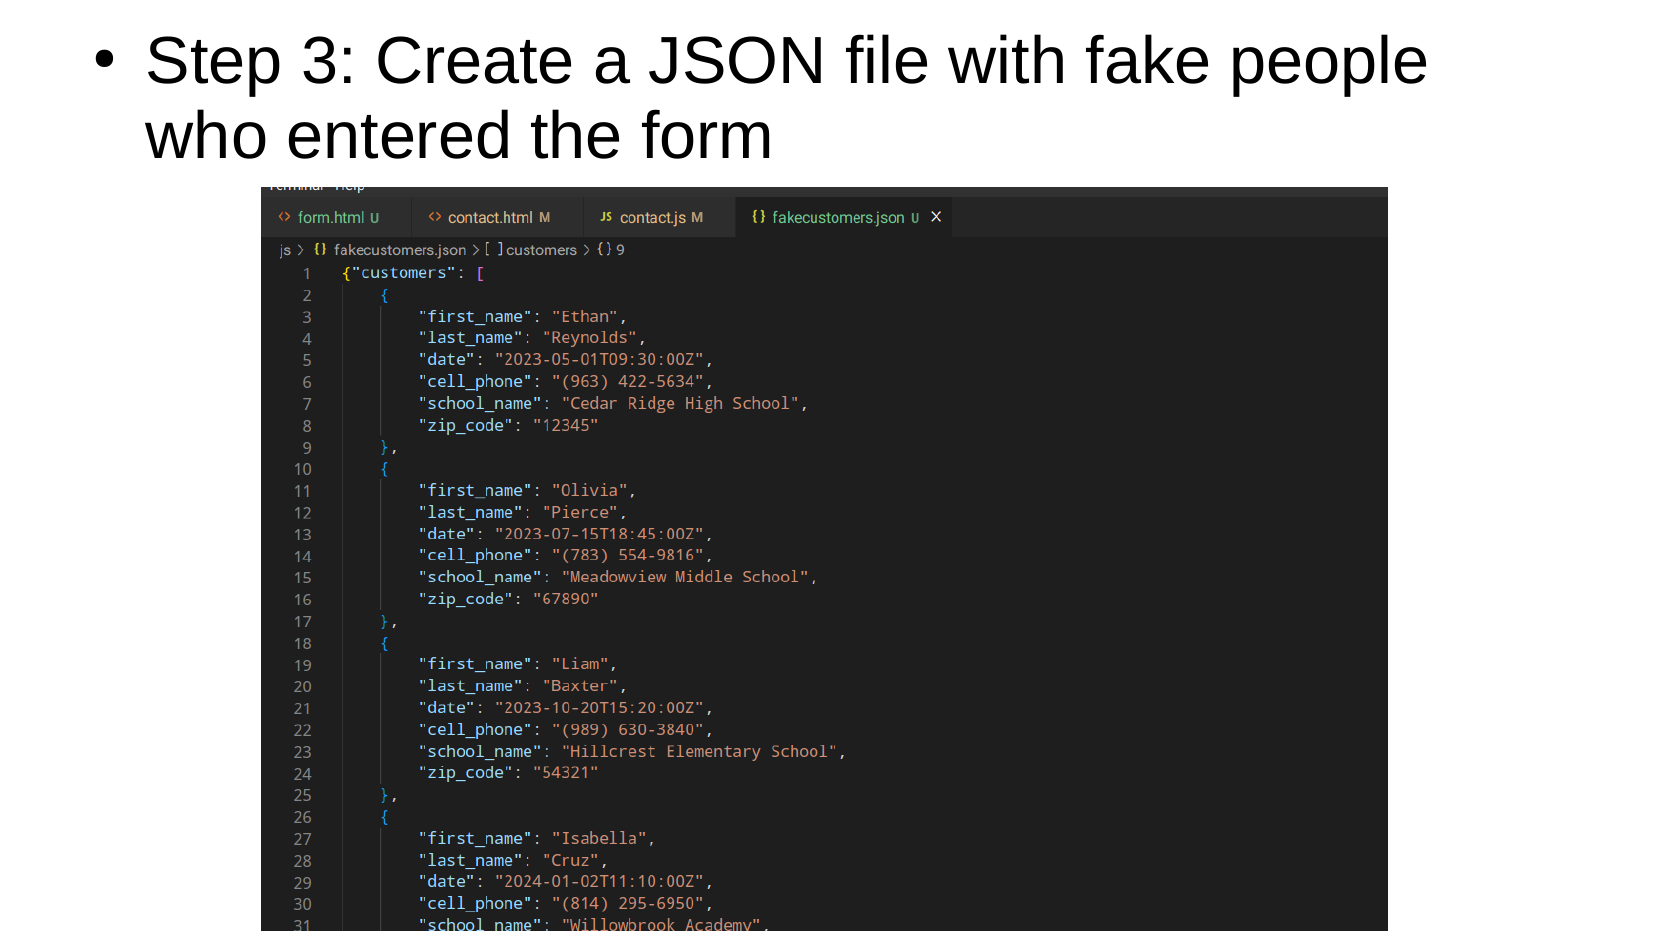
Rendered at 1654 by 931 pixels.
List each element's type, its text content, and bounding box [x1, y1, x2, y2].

list Step 3: Create a JSON file with fake people who entered the form [75, 23, 1564, 563]
picture [261, 187, 1388, 931]
